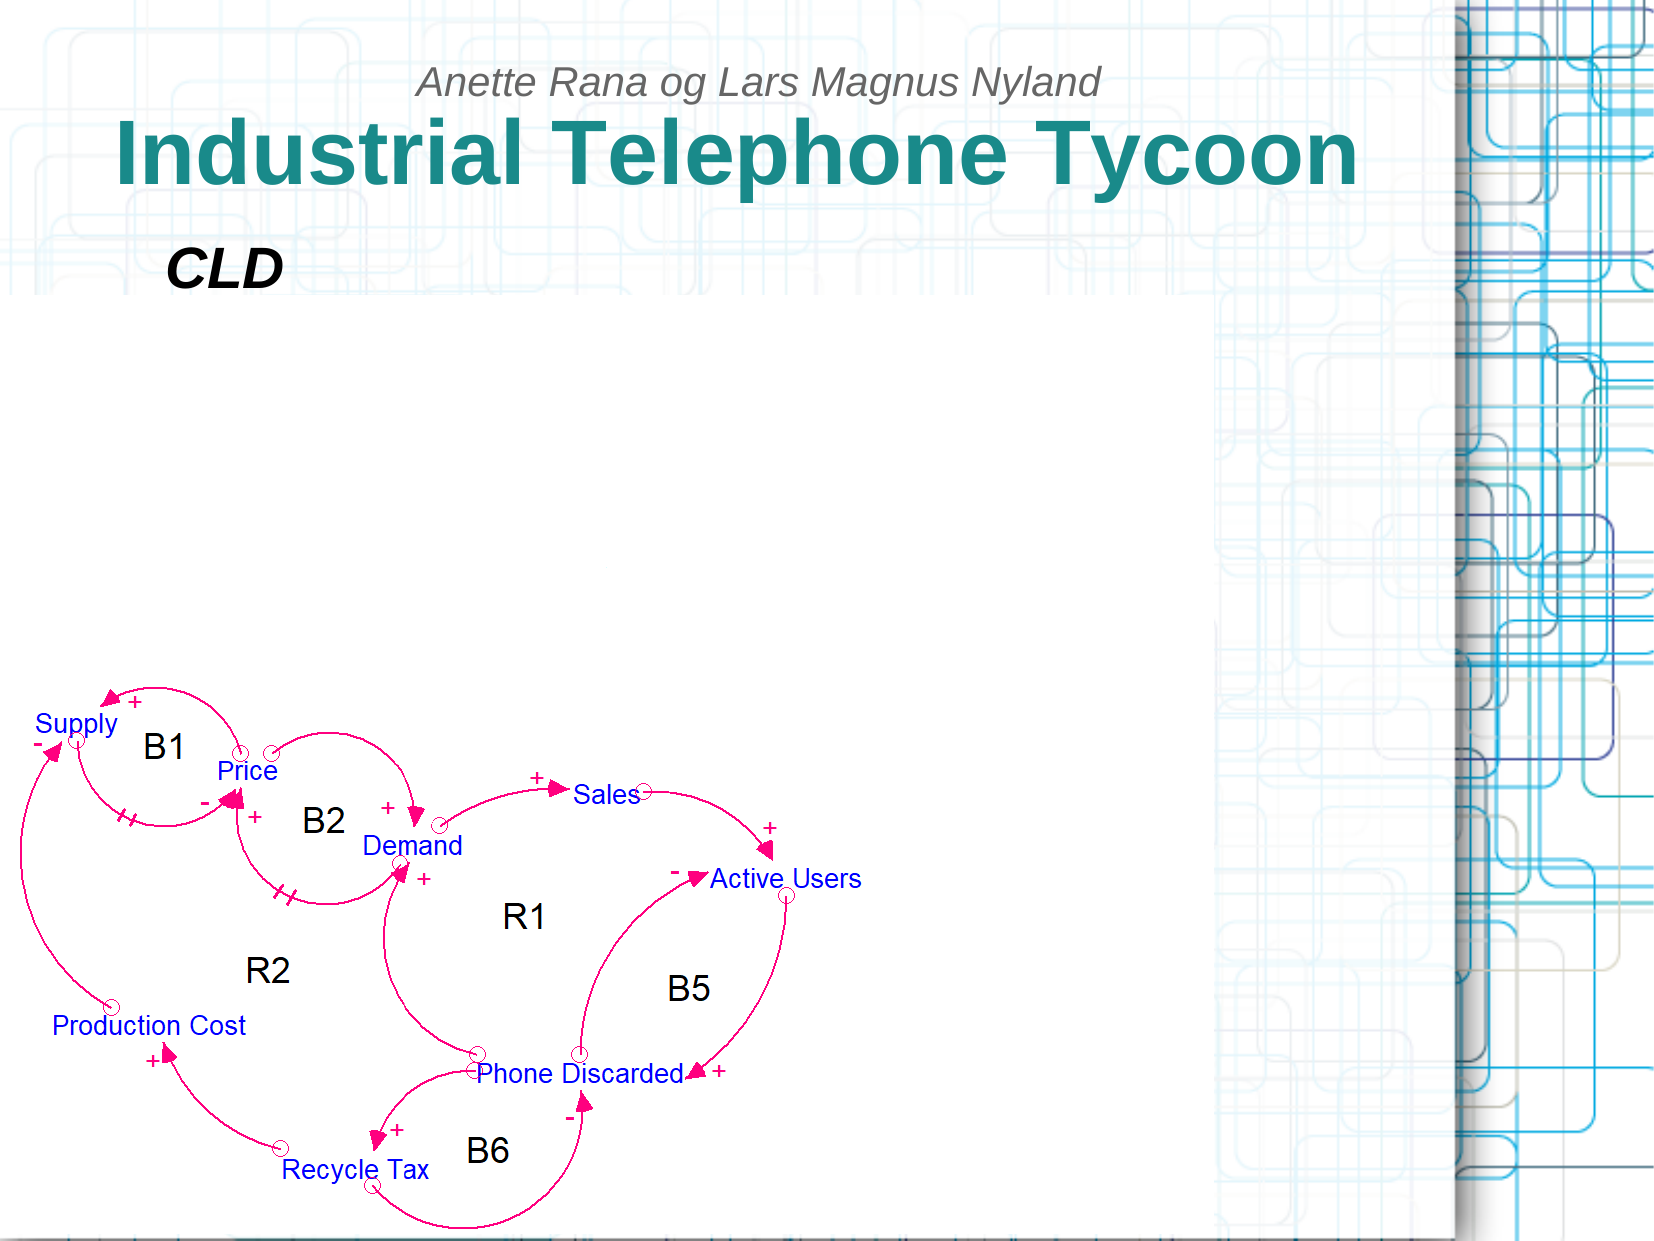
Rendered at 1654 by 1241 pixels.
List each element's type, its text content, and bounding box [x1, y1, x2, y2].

picture [0, 0, 1654, 1241]
title Industrial Telephone Tycoon [59, 56, 1418, 250]
list CLD [70, 236, 1406, 1205]
list Anette Rana og Lars Magnus Nyland [82, 58, 1418, 210]
